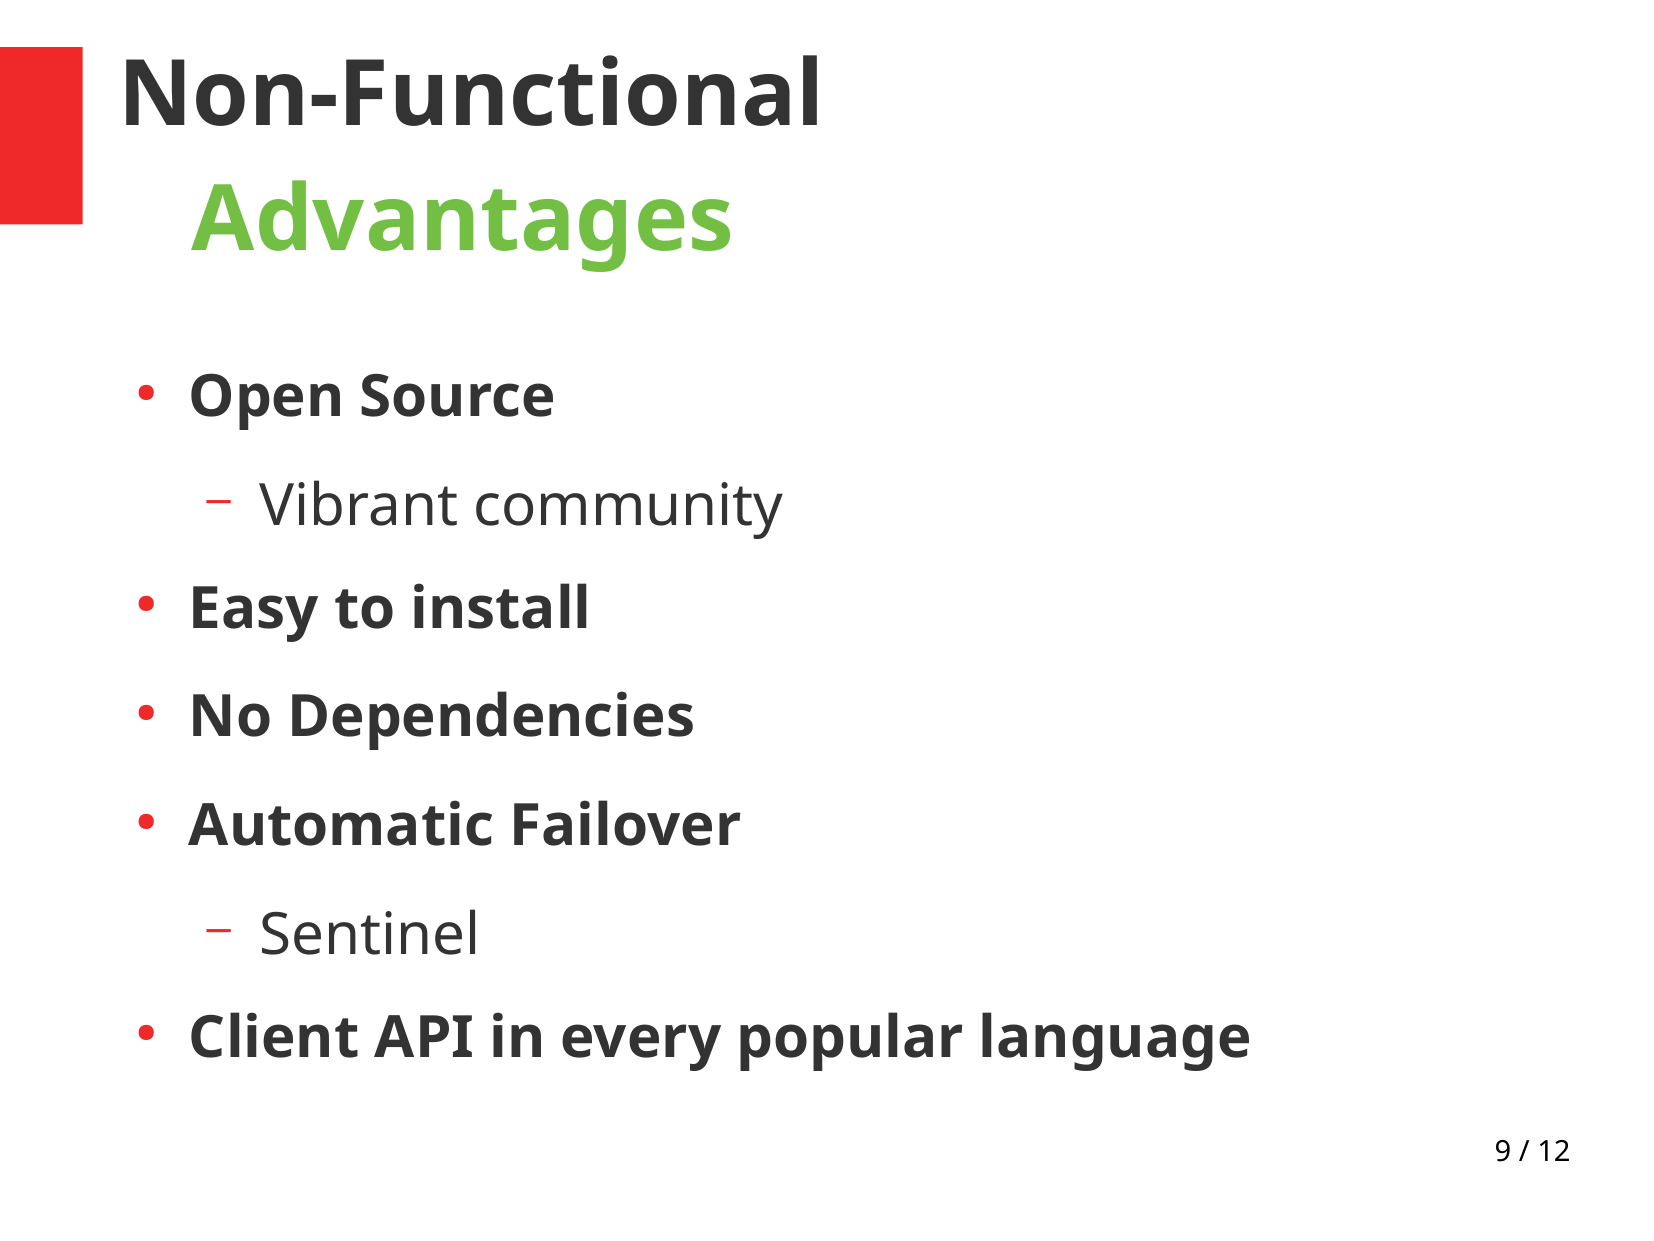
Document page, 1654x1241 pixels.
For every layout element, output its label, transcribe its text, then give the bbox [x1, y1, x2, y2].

list Open Source Vibrant community Easy to install No Dependencies Automatic Failover Sentinel Client API in every popular language [118, 354, 1536, 1074]
title Non-Functional Advantages [118, 45, 1571, 260]
